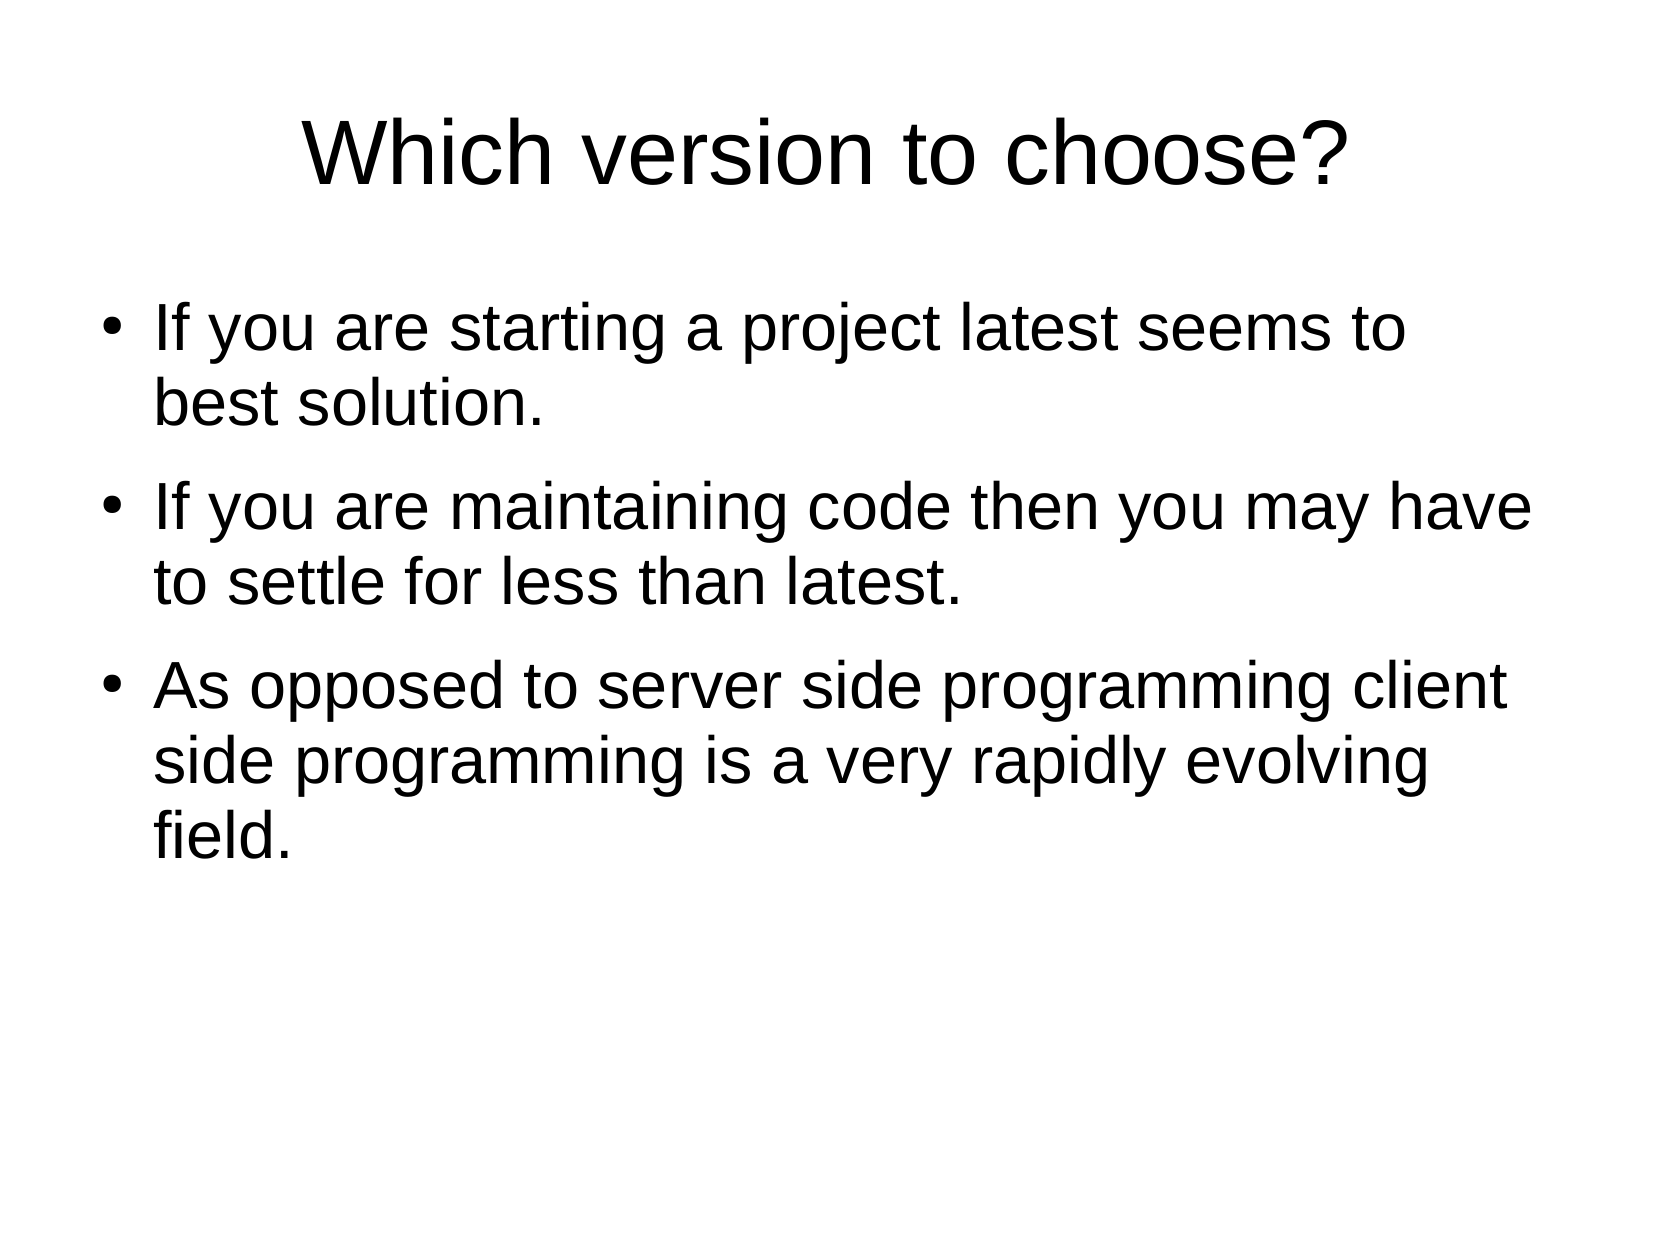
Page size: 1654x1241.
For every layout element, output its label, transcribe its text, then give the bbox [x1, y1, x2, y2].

list If you are starting a project latest seems to best solution. If you are maintaining code then you may have to settle for less than latest. As opposed to server side programming client side programming is a very rapidly evolving field. [82, 290, 1538, 1010]
title Which version to choose? [82, 49, 1571, 257]
